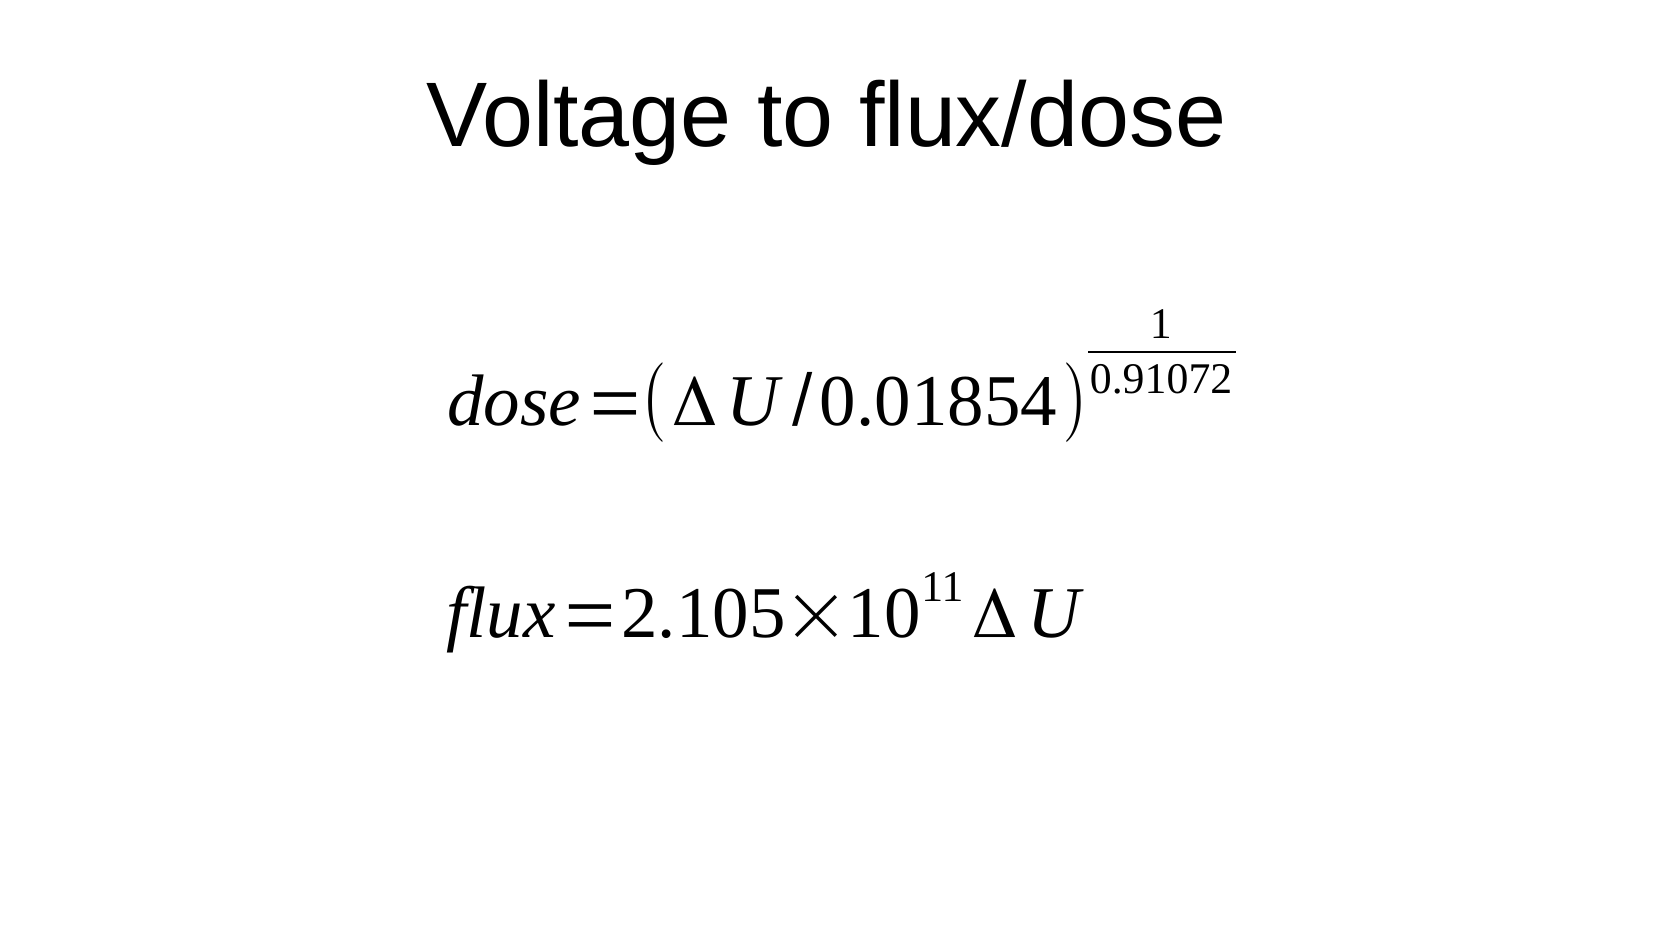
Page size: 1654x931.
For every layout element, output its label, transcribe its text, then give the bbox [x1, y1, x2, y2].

title Voltage to flux/dose [82, 37, 1571, 193]
chart [443, 562, 1088, 654]
chart [446, 300, 1238, 447]
